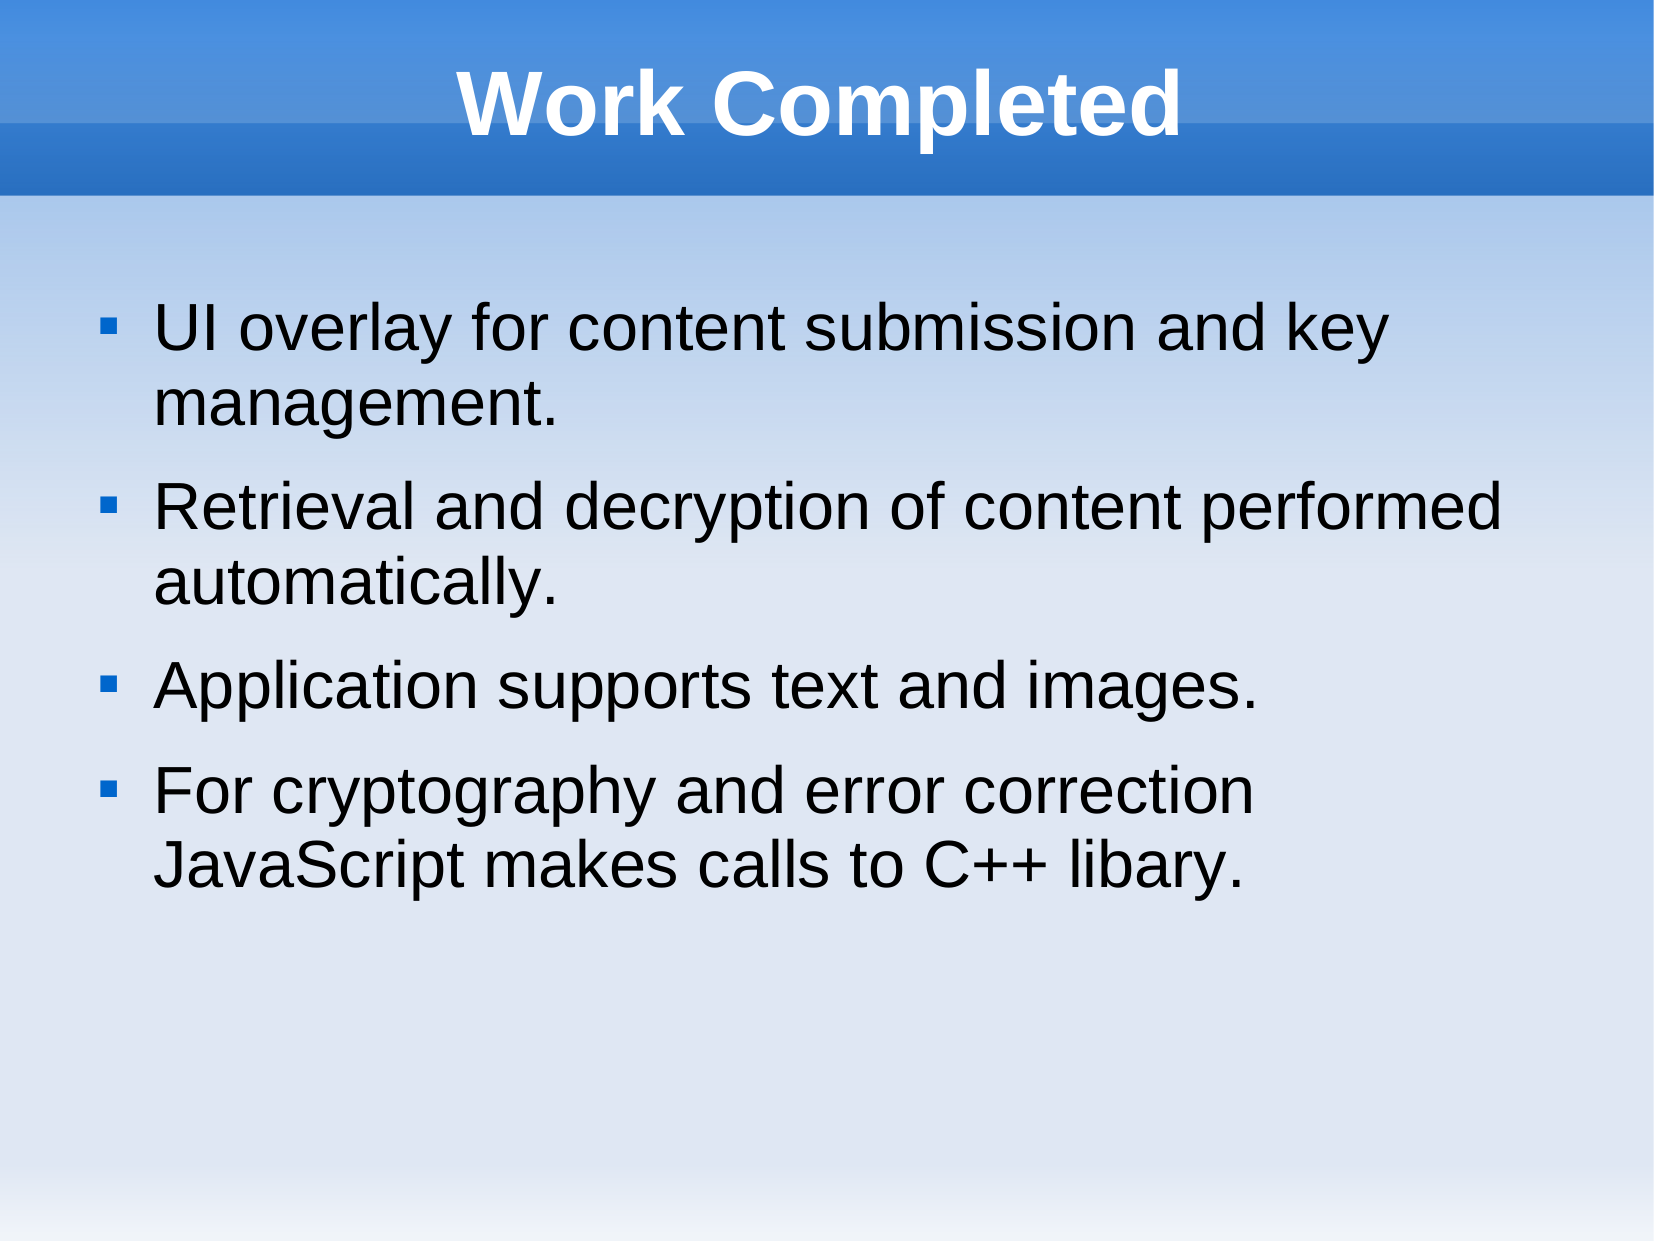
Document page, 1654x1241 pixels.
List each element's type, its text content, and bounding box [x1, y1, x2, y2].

picture [0, 0, 1654, 1241]
title Work Completed [76, 7, 1565, 200]
list UI overlay for content submission and key management. Retrieval and decryption of content performed automatically. Application supports text and images. For cryptography and error correction JavaScript makes calls to C++ libary. [82, 290, 1571, 1094]
